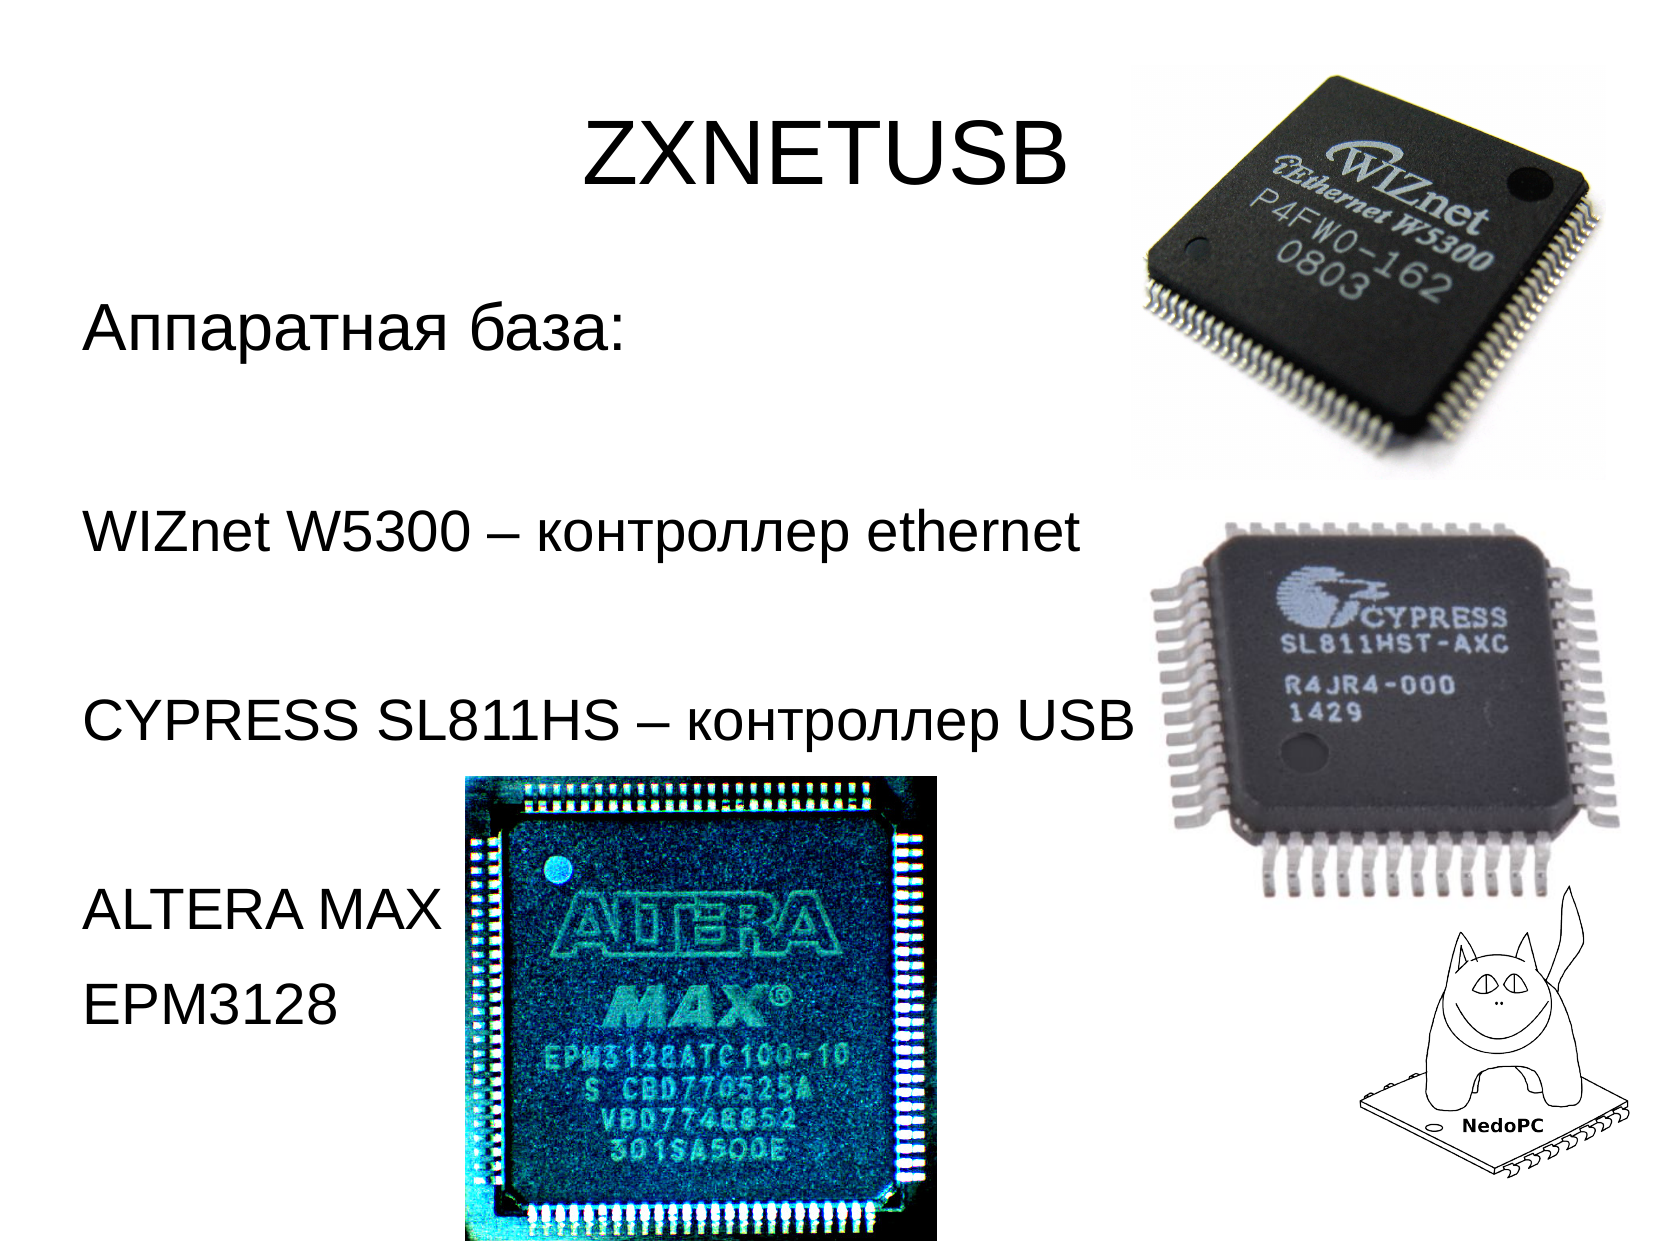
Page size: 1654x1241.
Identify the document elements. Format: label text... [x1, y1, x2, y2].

picture [5, 37, 1654, 1241]
list Аппаратная база: WIZnet W5300 – контроллер ethernet CYPRESS SL811HS – контроллер USB ALTERA MAX EPM3128 [82, 290, 1571, 1156]
